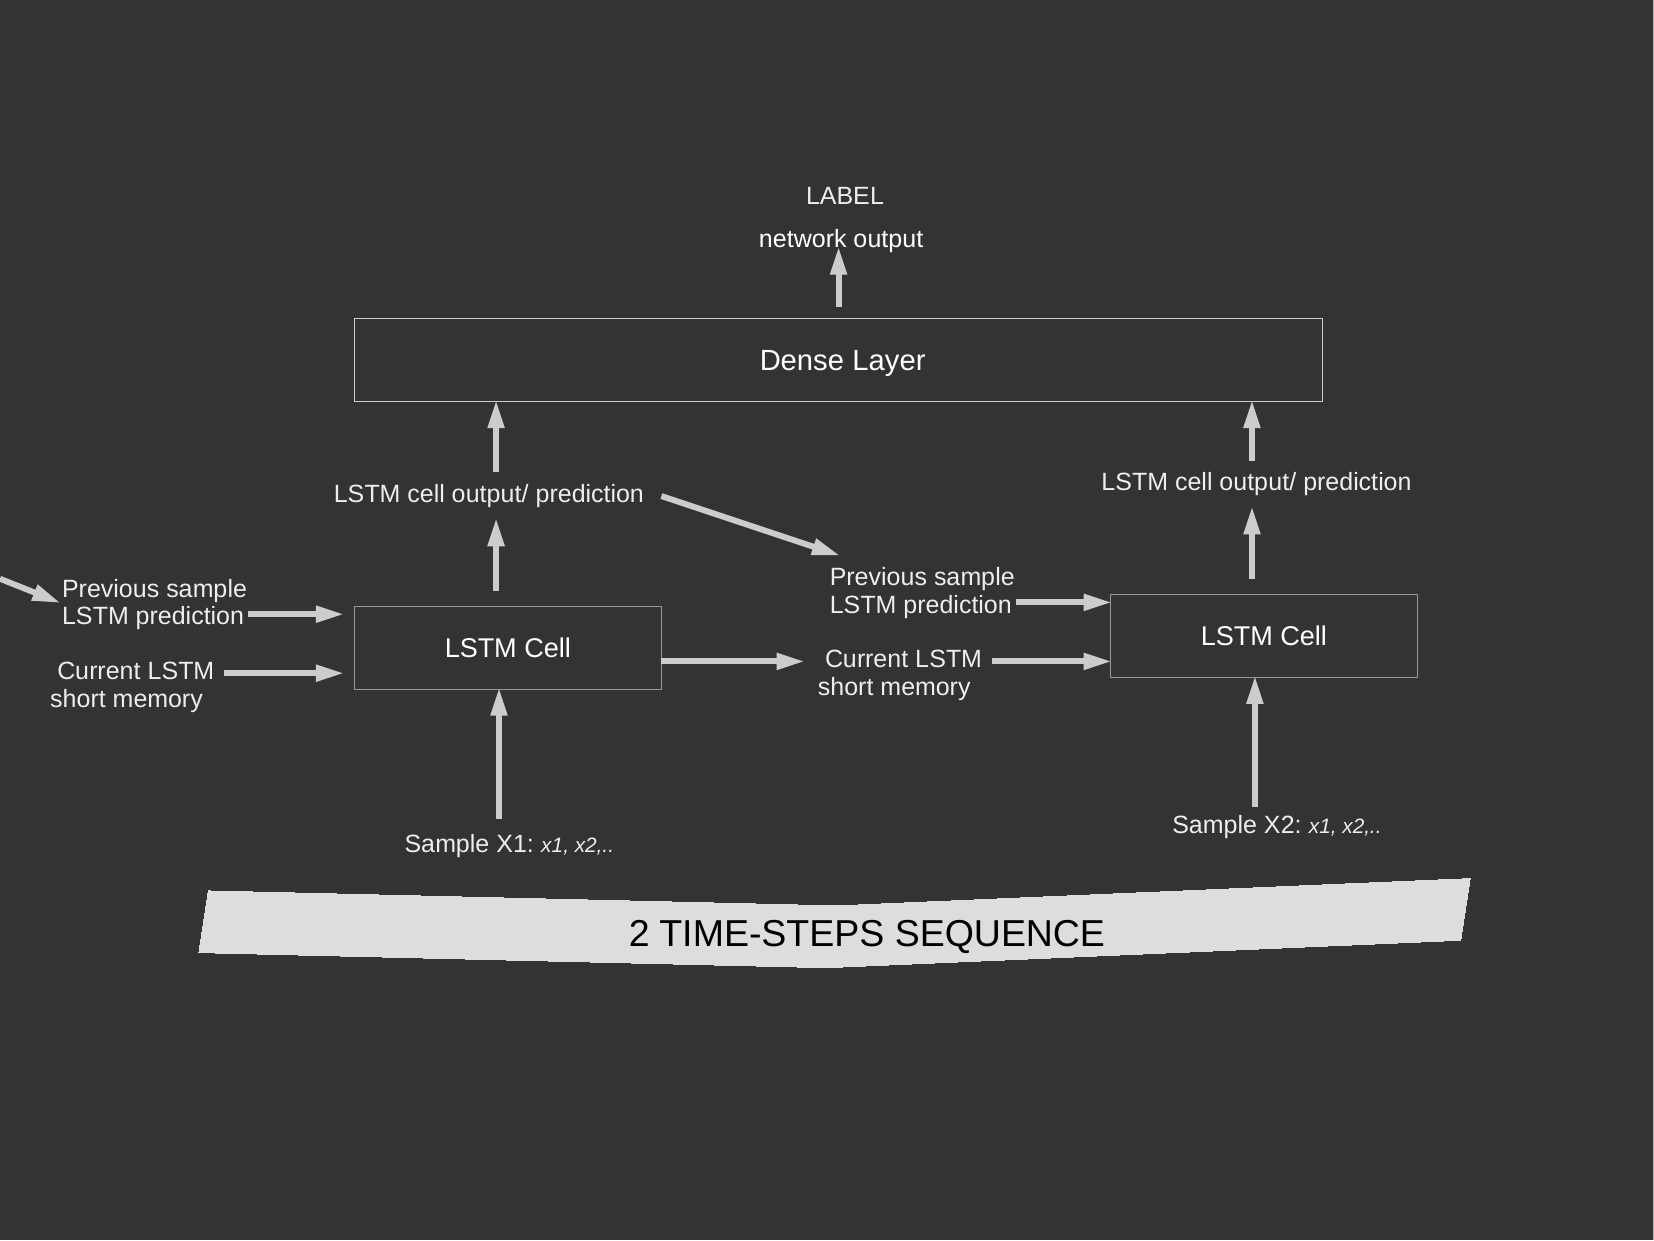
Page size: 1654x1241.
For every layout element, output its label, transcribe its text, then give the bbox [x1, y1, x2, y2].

text_box Previous sample LSTM prediction [47, 566, 284, 638]
text_box [197, 889, 614, 964]
text_box Current LSTM short memory [35, 649, 272, 721]
text_box LSTM cell output/ prediction [1086, 460, 1453, 508]
text_box 2 TIME-STEPS SEQUENCE [614, 905, 1217, 1004]
text_box network output [744, 216, 981, 265]
text_box [662, 877, 1472, 952]
text_box Previous sample LSTM prediction [814, 555, 1052, 626]
text_box Dense Layer [354, 318, 1323, 402]
text_box Sample X2: x1, x2,.. [1157, 803, 1430, 902]
text_box Sample X1: x1, x2,.. [389, 822, 662, 922]
text_box LABEL [791, 174, 910, 217]
text_box Current LSTM short memory [803, 637, 1040, 709]
text_box LSTM Cell [1110, 594, 1418, 678]
text_box LSTM Cell [354, 606, 662, 690]
text_box LSTM cell output/ prediction [318, 472, 686, 520]
